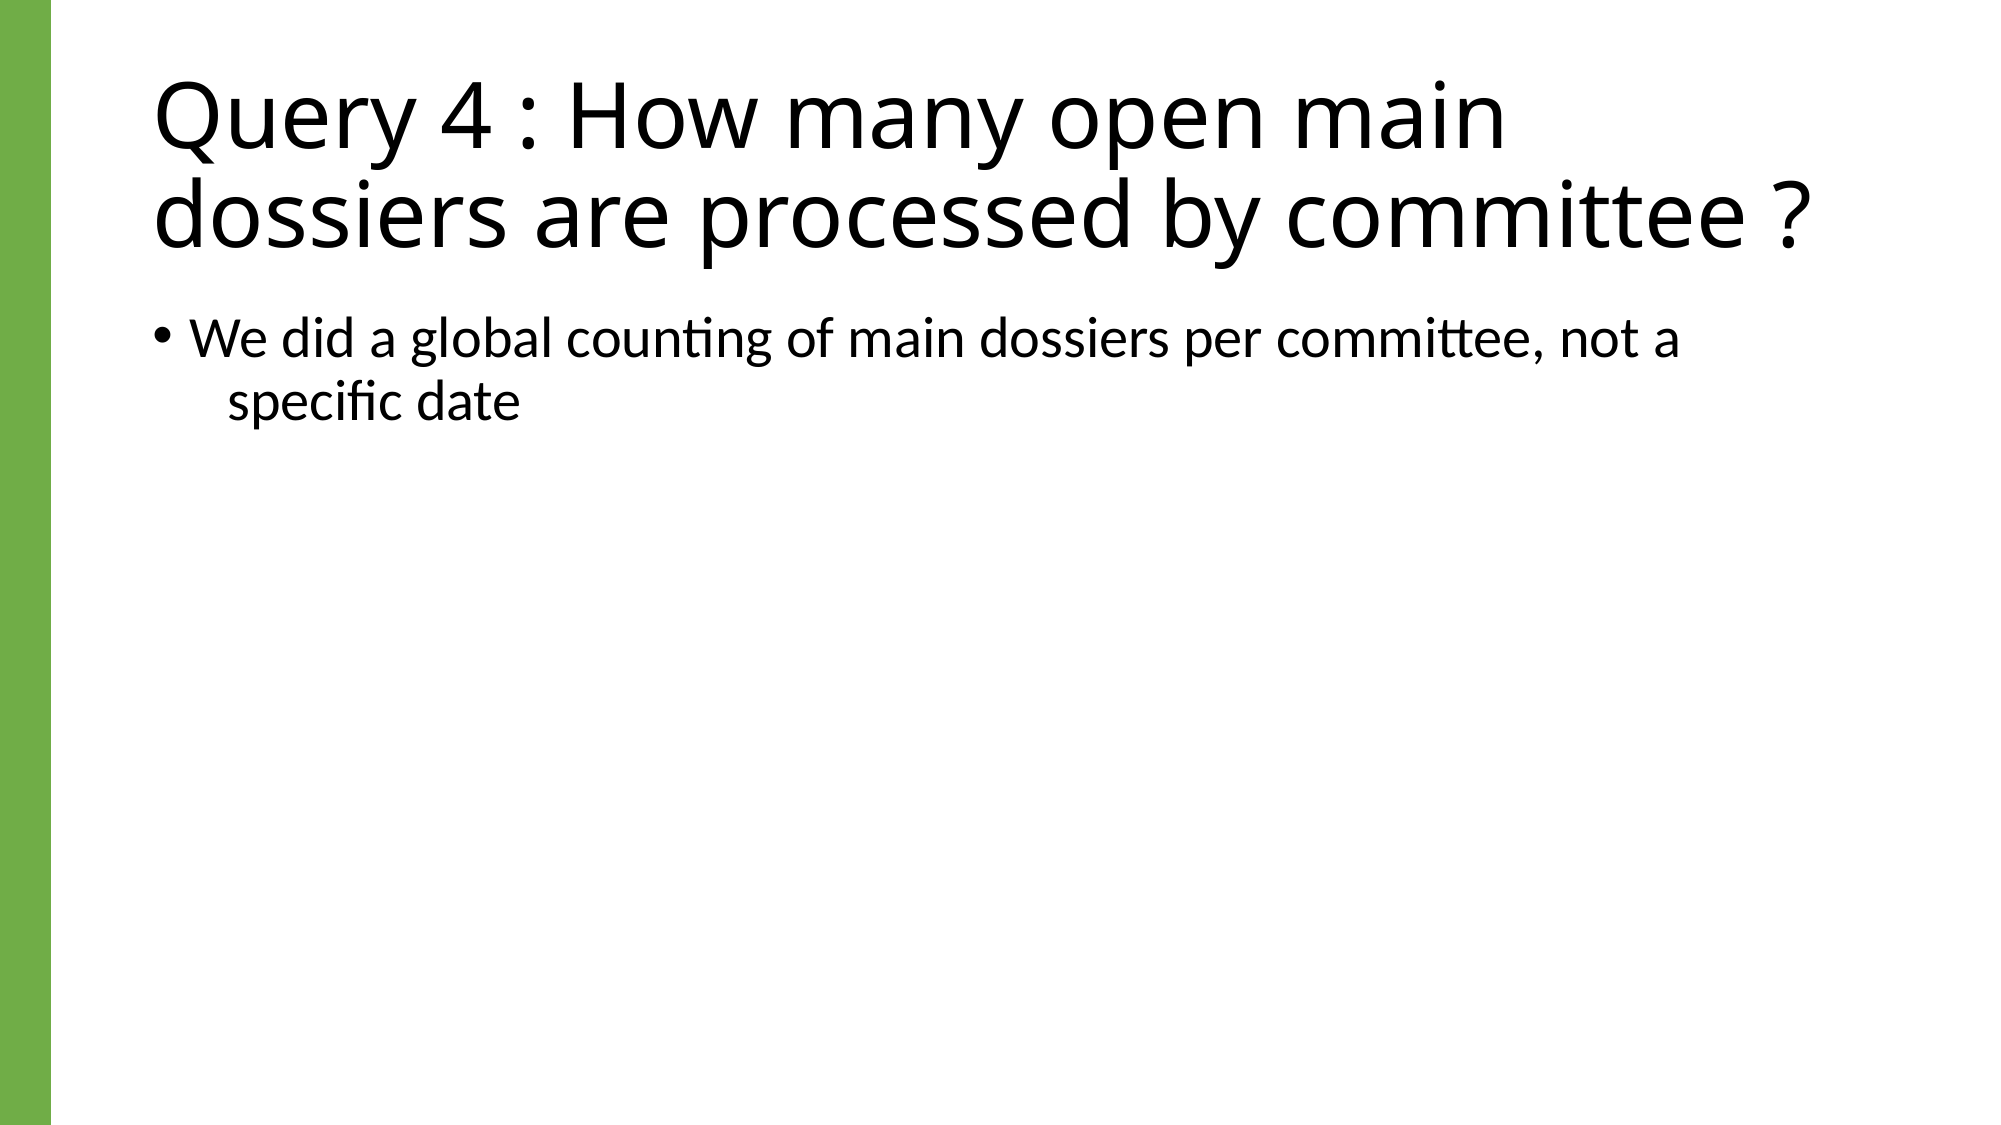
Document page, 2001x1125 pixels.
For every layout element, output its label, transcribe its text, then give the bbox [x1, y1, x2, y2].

list We did a global counting of main dossiers per committee, not a specific date [137, 299, 1863, 1014]
text_box [0, 0, 51, 1125]
title Query 4 : How many open main dossiers are processed by committee ? [137, 59, 1863, 278]
